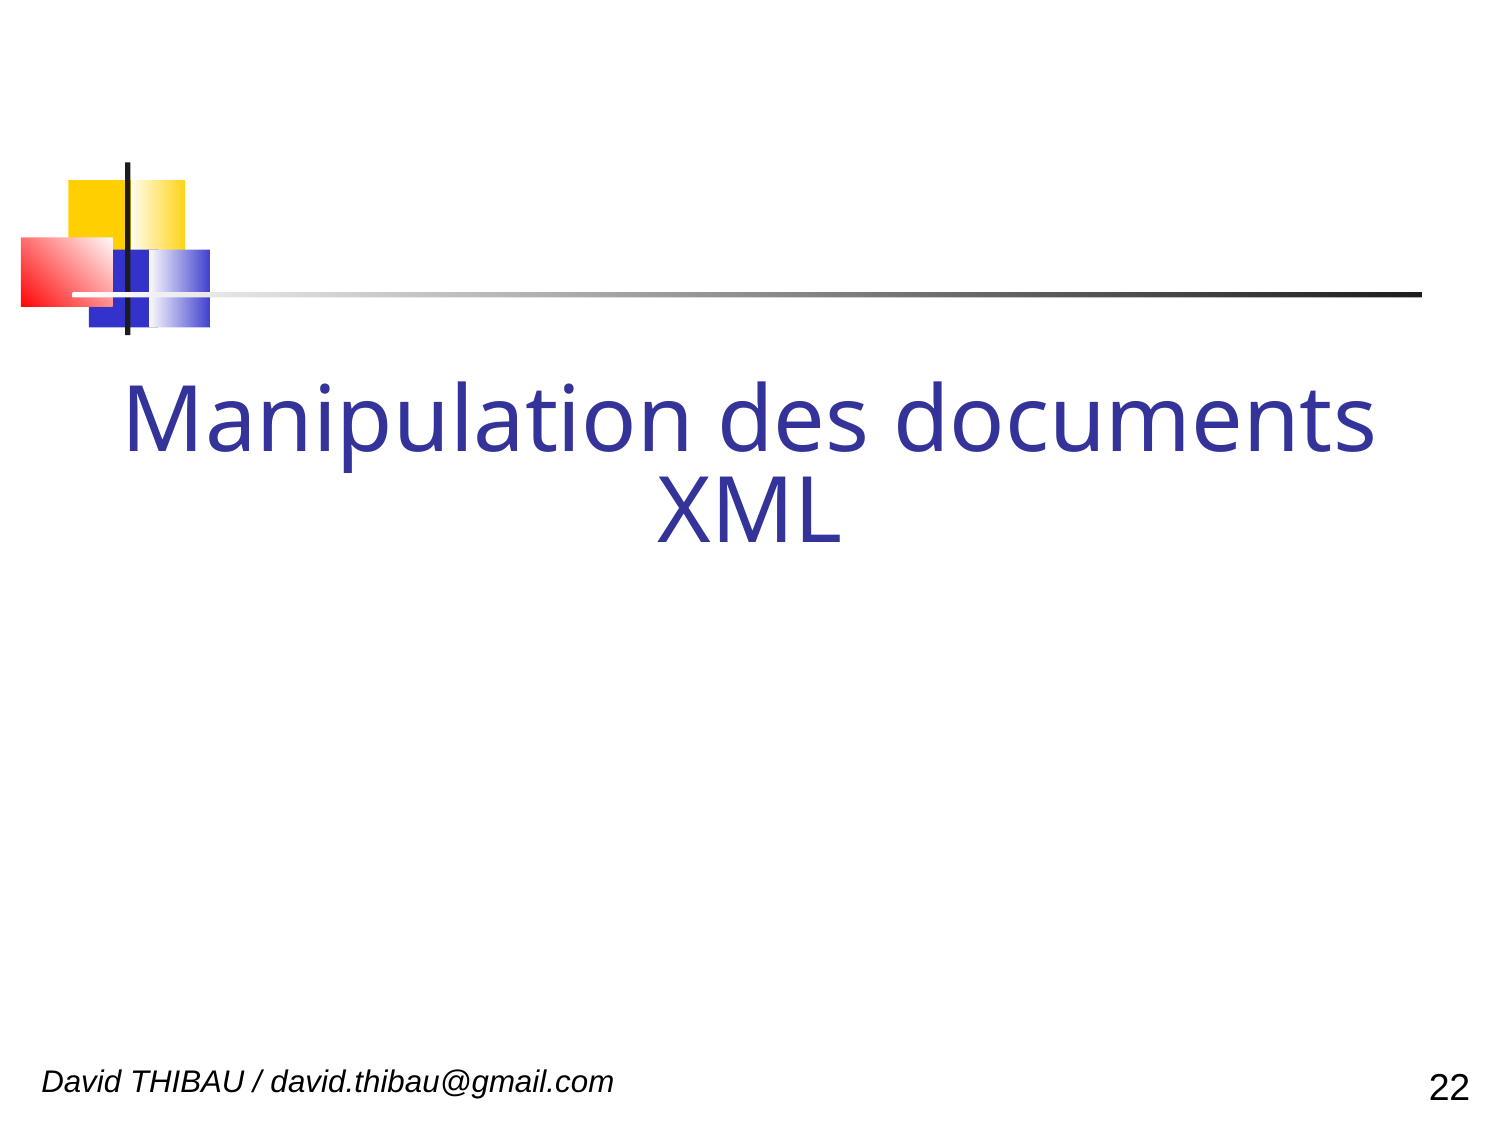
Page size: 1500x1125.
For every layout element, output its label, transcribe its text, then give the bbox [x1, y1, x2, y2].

title Manipulation des documents XML [112, 349, 1388, 591]
